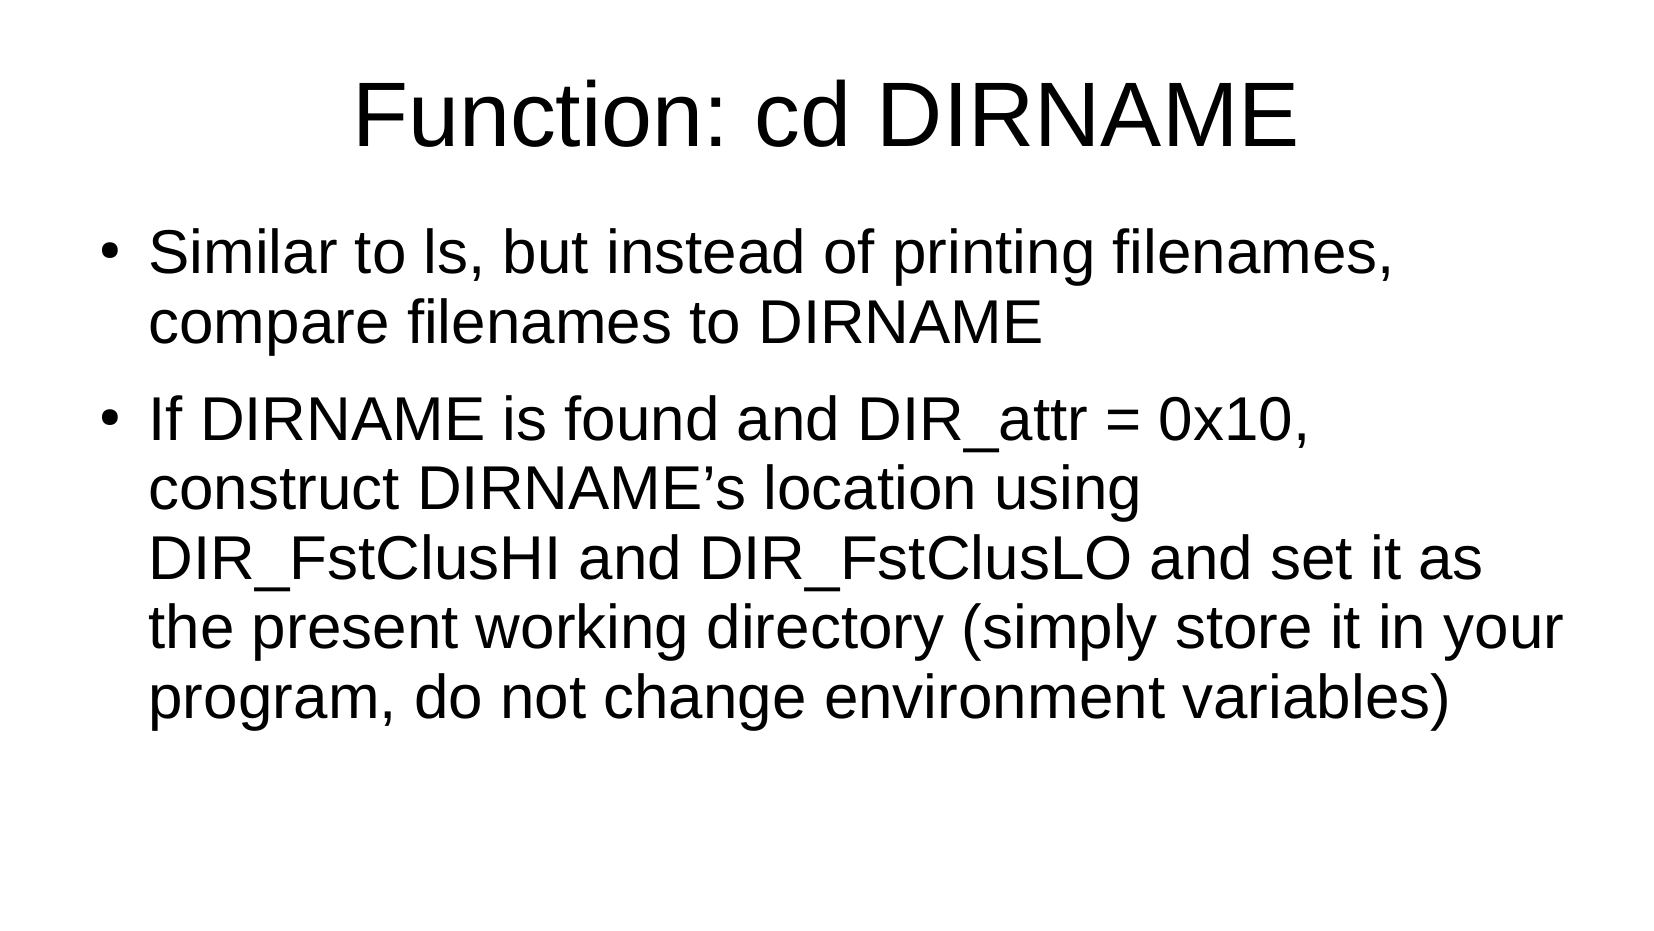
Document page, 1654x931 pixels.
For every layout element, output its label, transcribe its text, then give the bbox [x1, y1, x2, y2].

title Function: cd DIRNAME [82, 37, 1571, 193]
list Similar to ls, but instead of printing filenames, compare filenames to DIRNAME If DIRNAME is found and DIR_attr = 0x10, construct DIRNAME’s location using DIR_FstClusHI and DIR_FstClusLO and set it as the present working directory (simply store it in your program, do not change environment variables) [82, 217, 1571, 758]
